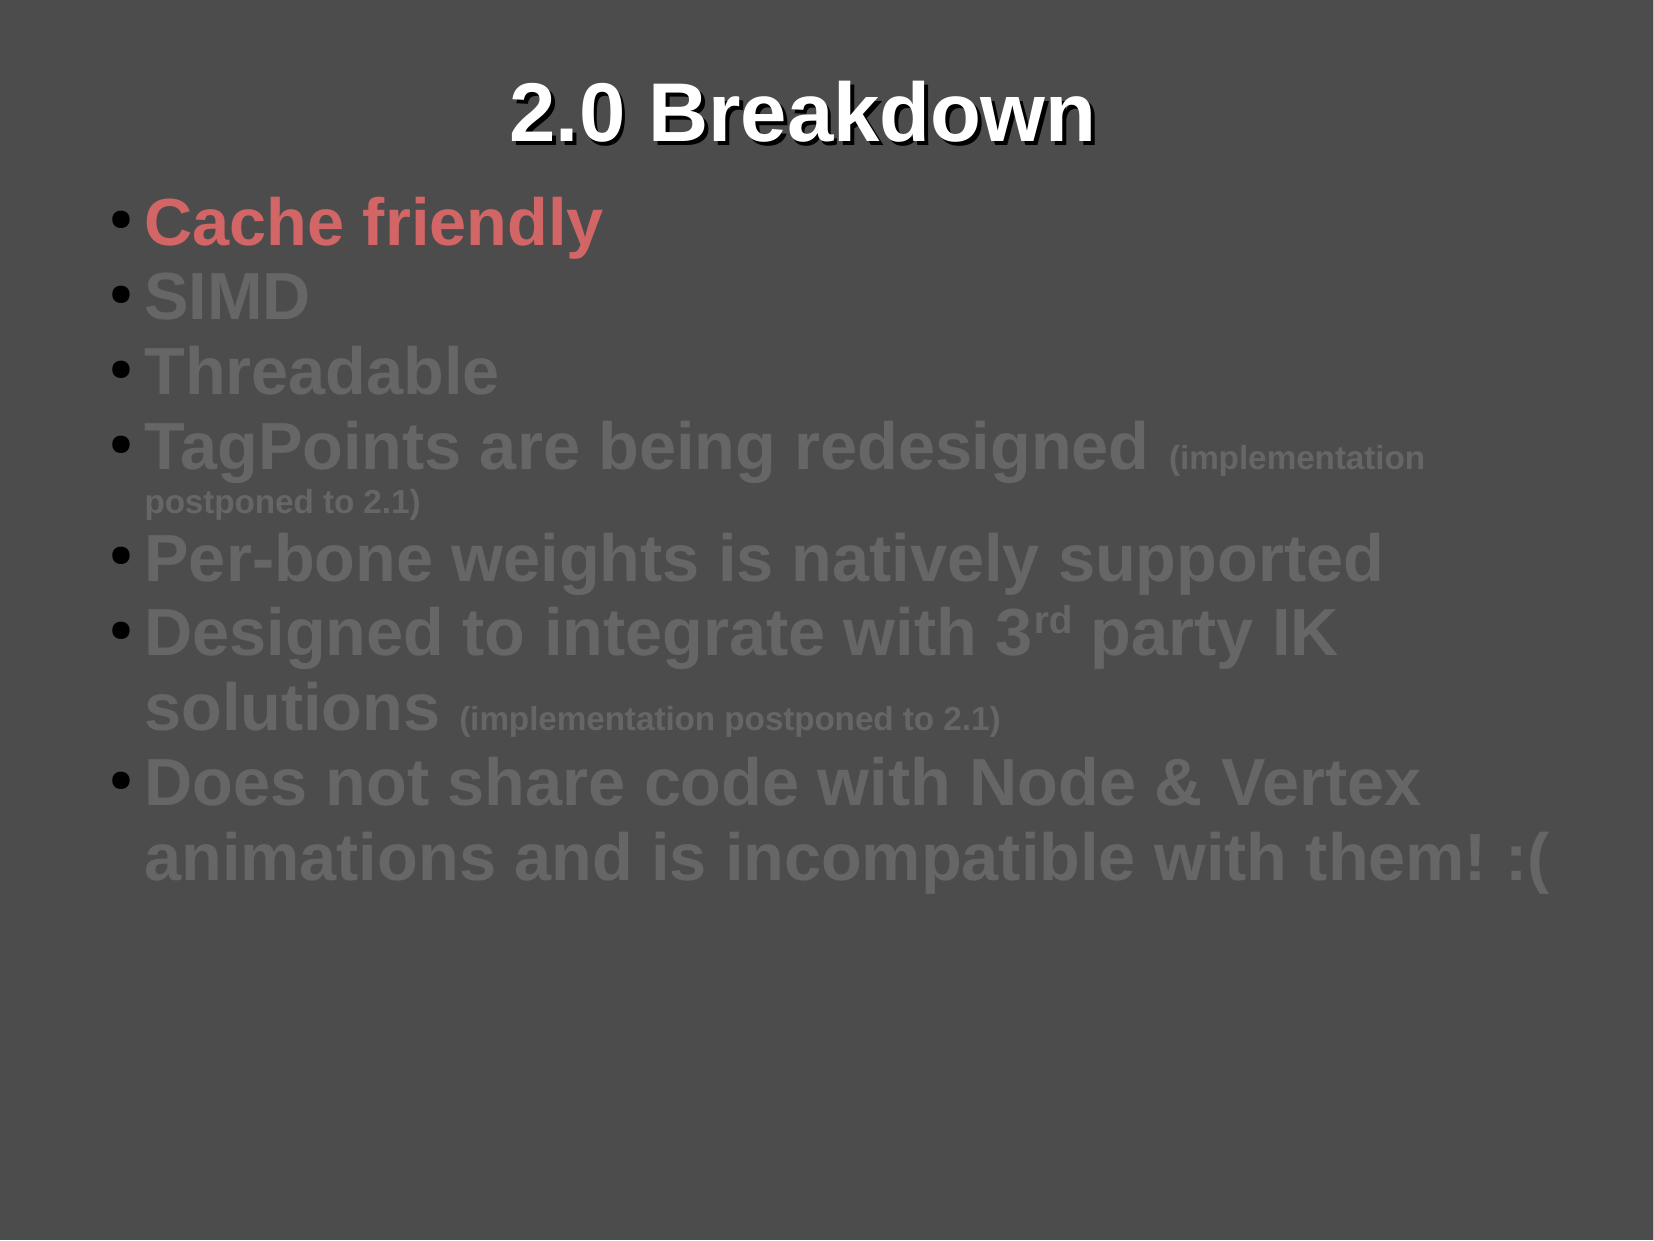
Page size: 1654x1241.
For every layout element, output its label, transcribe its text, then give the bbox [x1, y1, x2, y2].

text_box Cache friendly SIMD Threadable TagPoints are being redesigned (implementation postponed to 2.1) Per-bone weights is natively supported Designed to integrate with 3rd party IK solutions (implementation postponed to 2.1) Does not share code with Node & Vertex animations and is incompatible with them! :( [59, 177, 1595, 905]
text_box 2.0 Breakdown [434, 59, 1173, 168]
